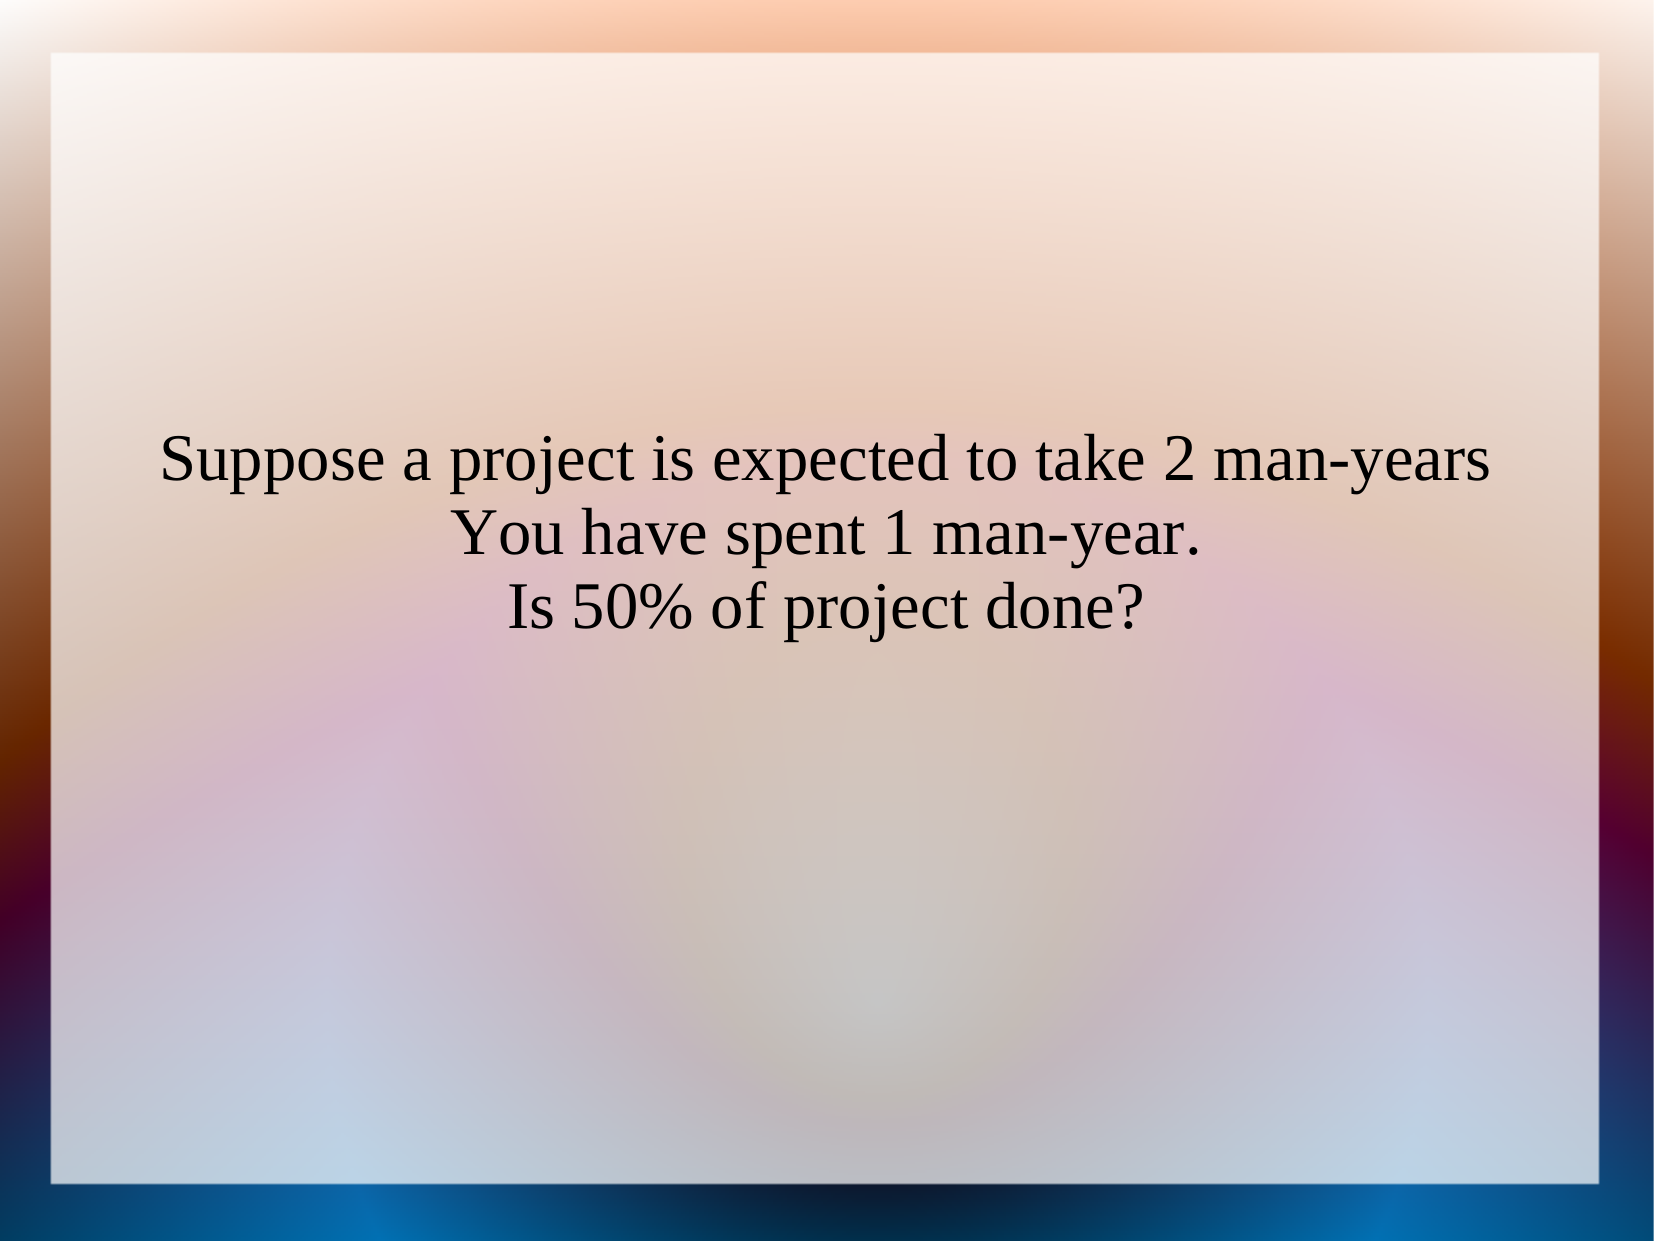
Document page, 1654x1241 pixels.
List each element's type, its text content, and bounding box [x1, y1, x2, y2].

picture [0, 0, 1654, 1241]
subtitle Suppose a project is expected to take 2 man-years You have spent 1 man-year. Is 50% of project done? [82, 55, 1571, 1010]
